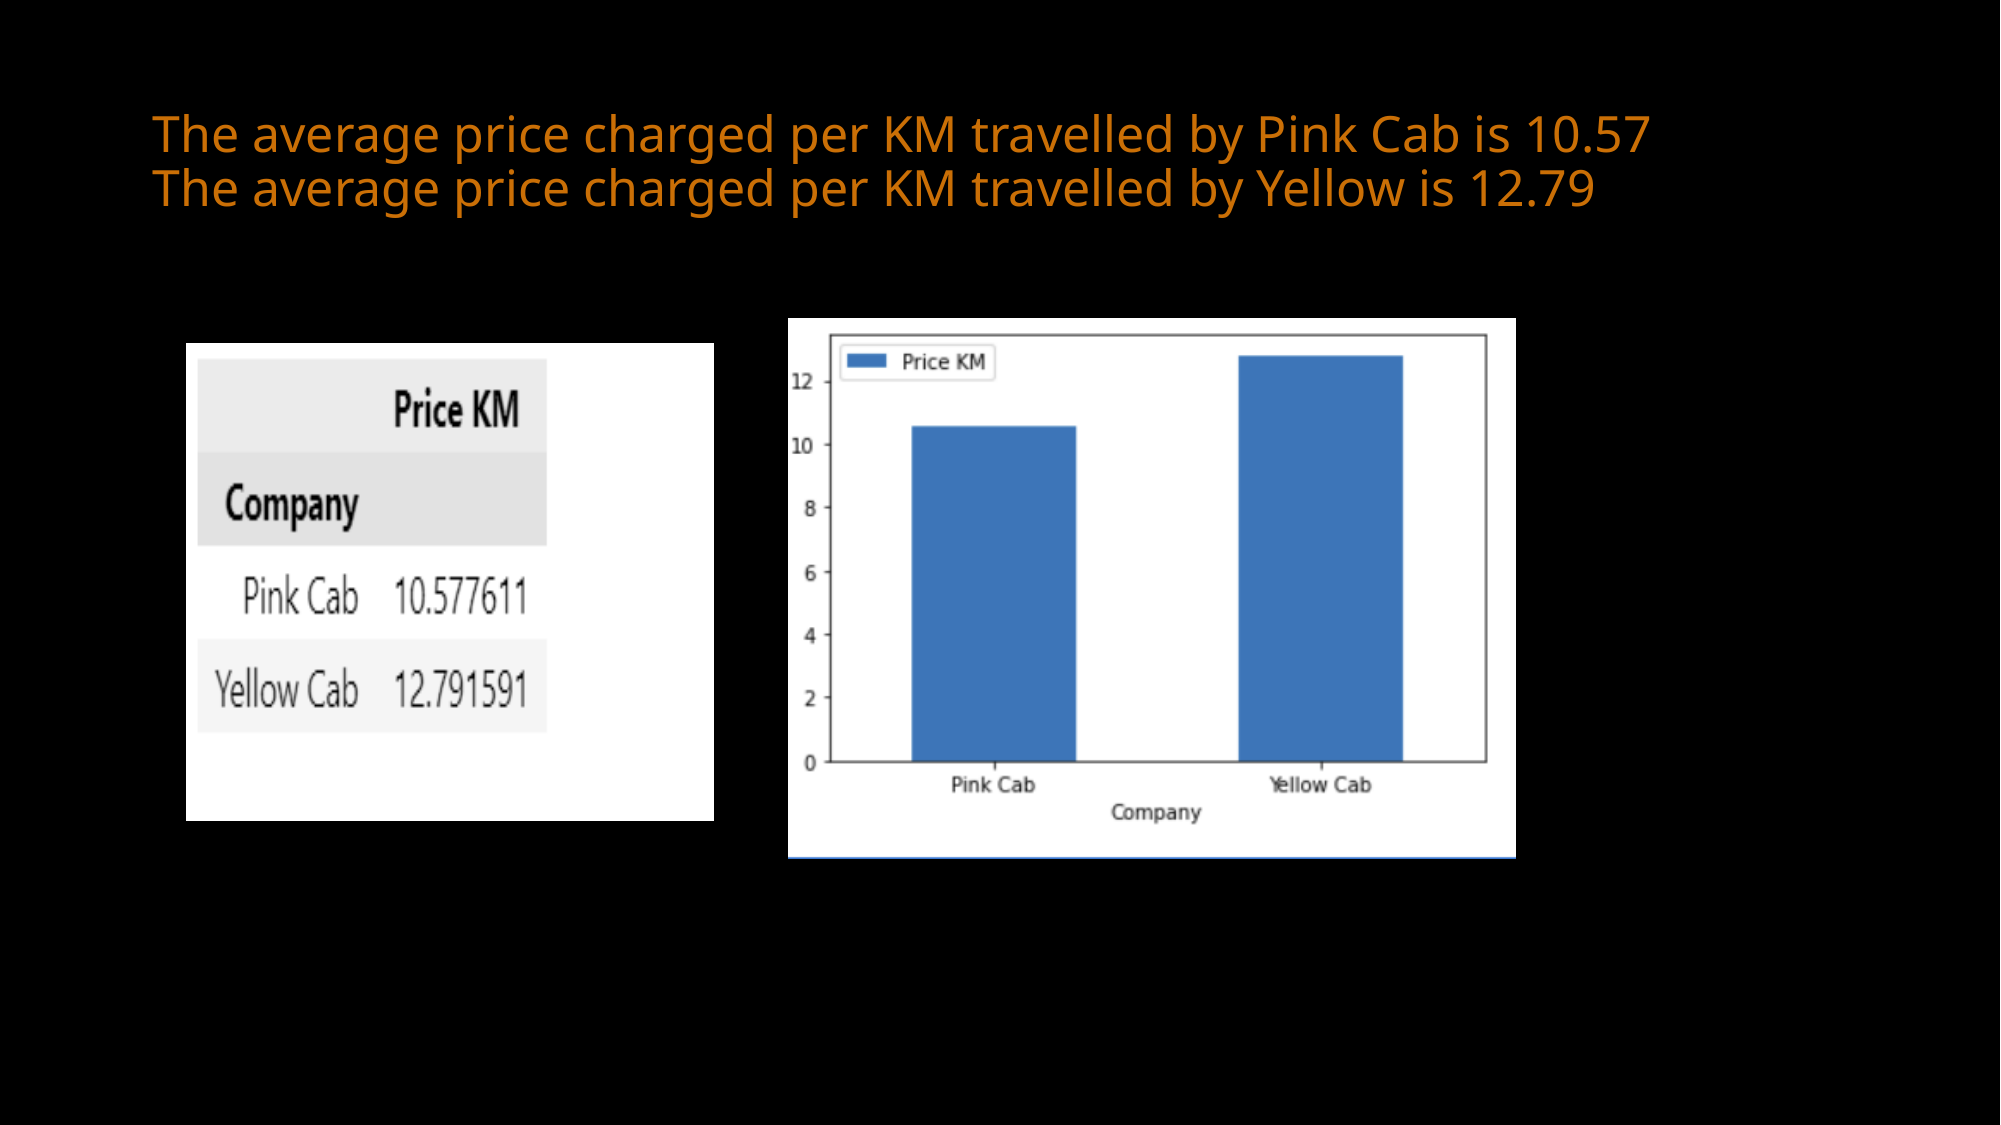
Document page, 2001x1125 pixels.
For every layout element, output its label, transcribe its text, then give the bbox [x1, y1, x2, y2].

picture [788, 318, 1516, 859]
title The average price charged per KM travelled by Pink Cab is 10.57 The average price charged per KM travelled by Yellow is 12.79 [137, 54, 1863, 272]
picture [186, 343, 714, 821]
